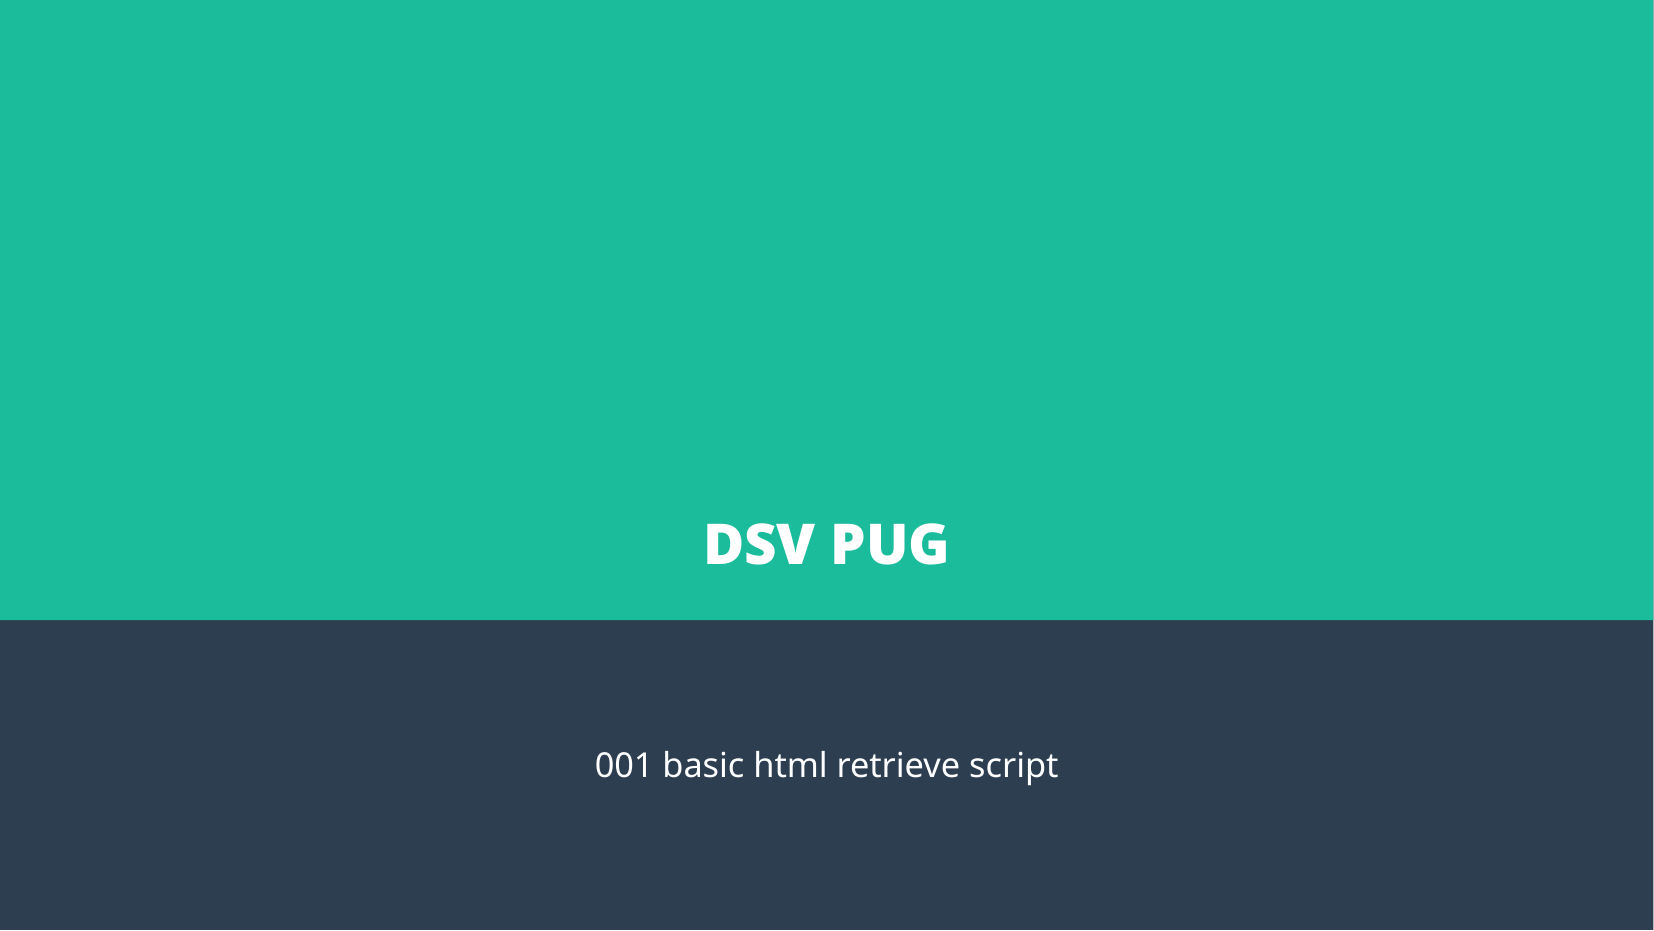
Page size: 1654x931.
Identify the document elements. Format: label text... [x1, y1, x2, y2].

title DSV PUG [59, 465, 1595, 583]
subtitle 001 basic html retrieve script [59, 642, 1595, 886]
